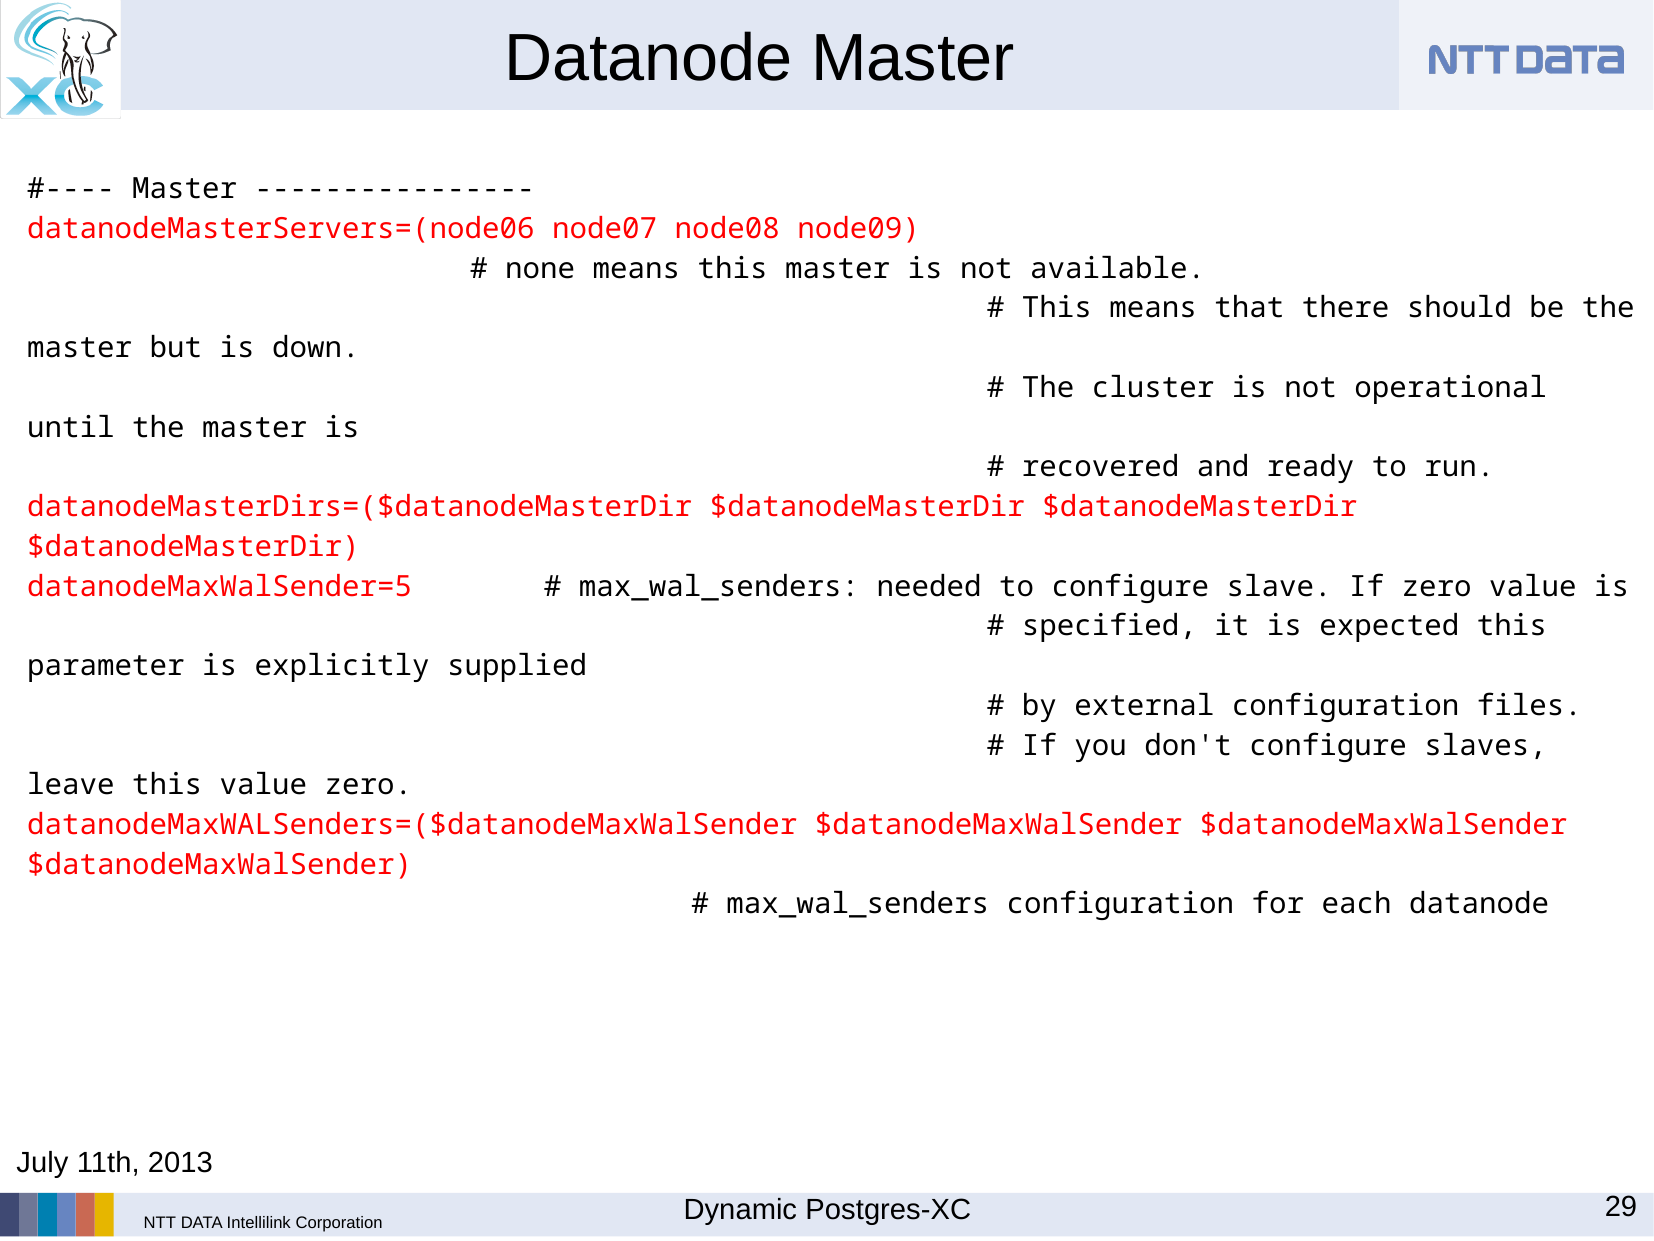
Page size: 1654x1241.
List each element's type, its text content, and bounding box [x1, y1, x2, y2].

picture [1429, 45, 1624, 74]
picture [0, 0, 121, 119]
text_box #---- Master ---------------- datanodeMasterServers=(node06 node07 node08 node09) # none means this master is not available. # This means that there should be the master but is down. # The cluster is not operational until the master is # recovered and ready to run. datanodeMasterDirs=($datanodeMasterDir $datanodeMasterDir $datanodeMasterDir $datanodeMasterDir) datanodeMaxWalSender=5 # max_wal_senders: needed to configure slave. If zero value is # specified, it is expected this parameter is explicitly supplied # by external configuration files. # If you don't configure slaves, leave this value zero. datanodeMaxWALSenders=($datanodeMaxWalSender $datanodeMaxWalSender $datanodeMaxWalSender $datanodeMaxWalSender) # max_wal_senders configuration for each datanode [12, 159, 1654, 1010]
title Datanode Master [120, 3, 1399, 110]
